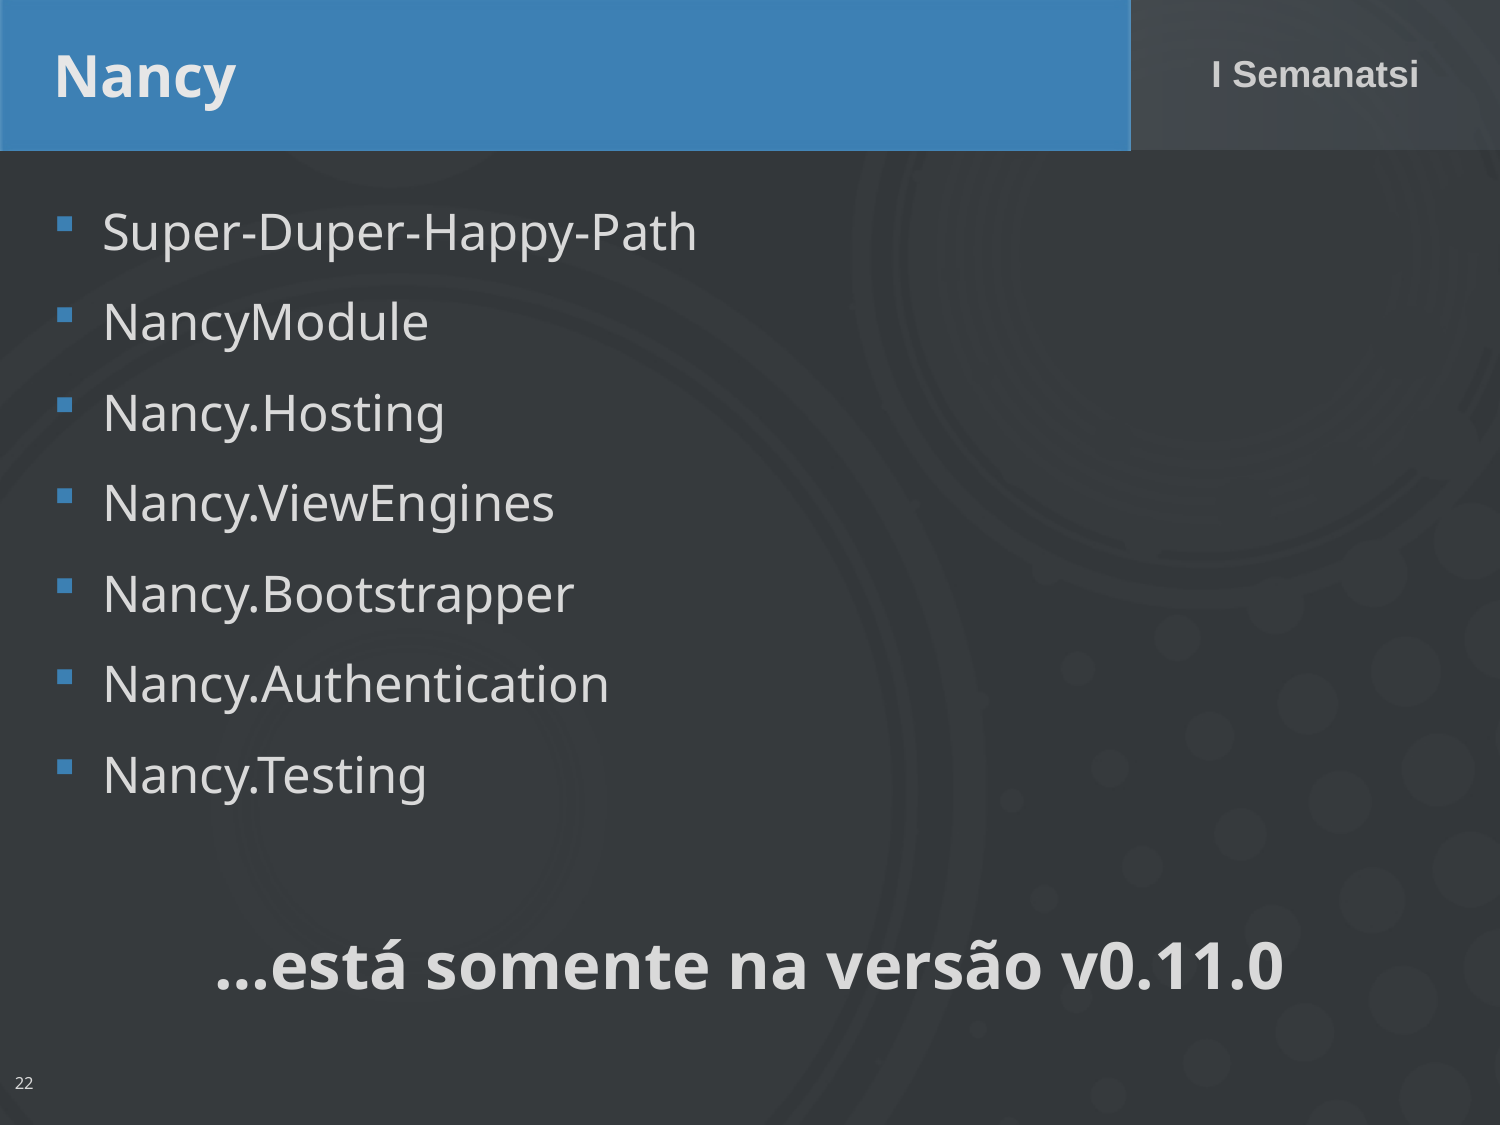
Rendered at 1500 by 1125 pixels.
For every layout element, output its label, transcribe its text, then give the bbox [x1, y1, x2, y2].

list Super-Duper-Happy-Path NancyModule Nancy.Hosting Nancy.ViewEngines Nancy.Bootstrapper Nancy.Authentication Nancy.Testing …está somente na versão v0.11.0 [53, 196, 1447, 1016]
picture [0, 0, 1500, 1125]
title Nancy [53, 0, 1128, 149]
